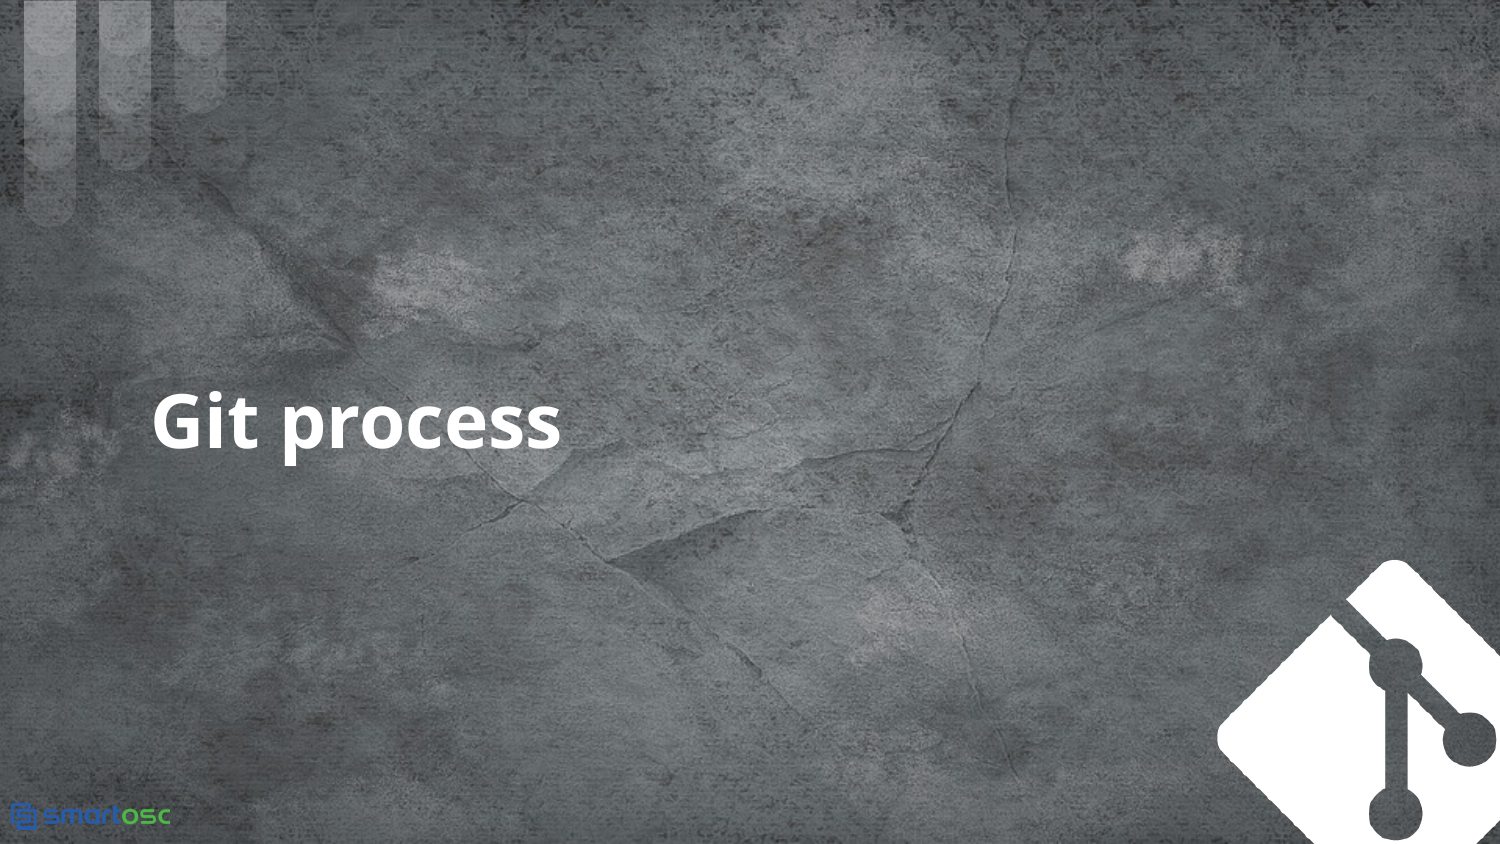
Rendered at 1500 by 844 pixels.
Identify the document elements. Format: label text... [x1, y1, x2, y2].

picture [0, 0, 1500, 844]
title Git process [135, 264, 1097, 572]
